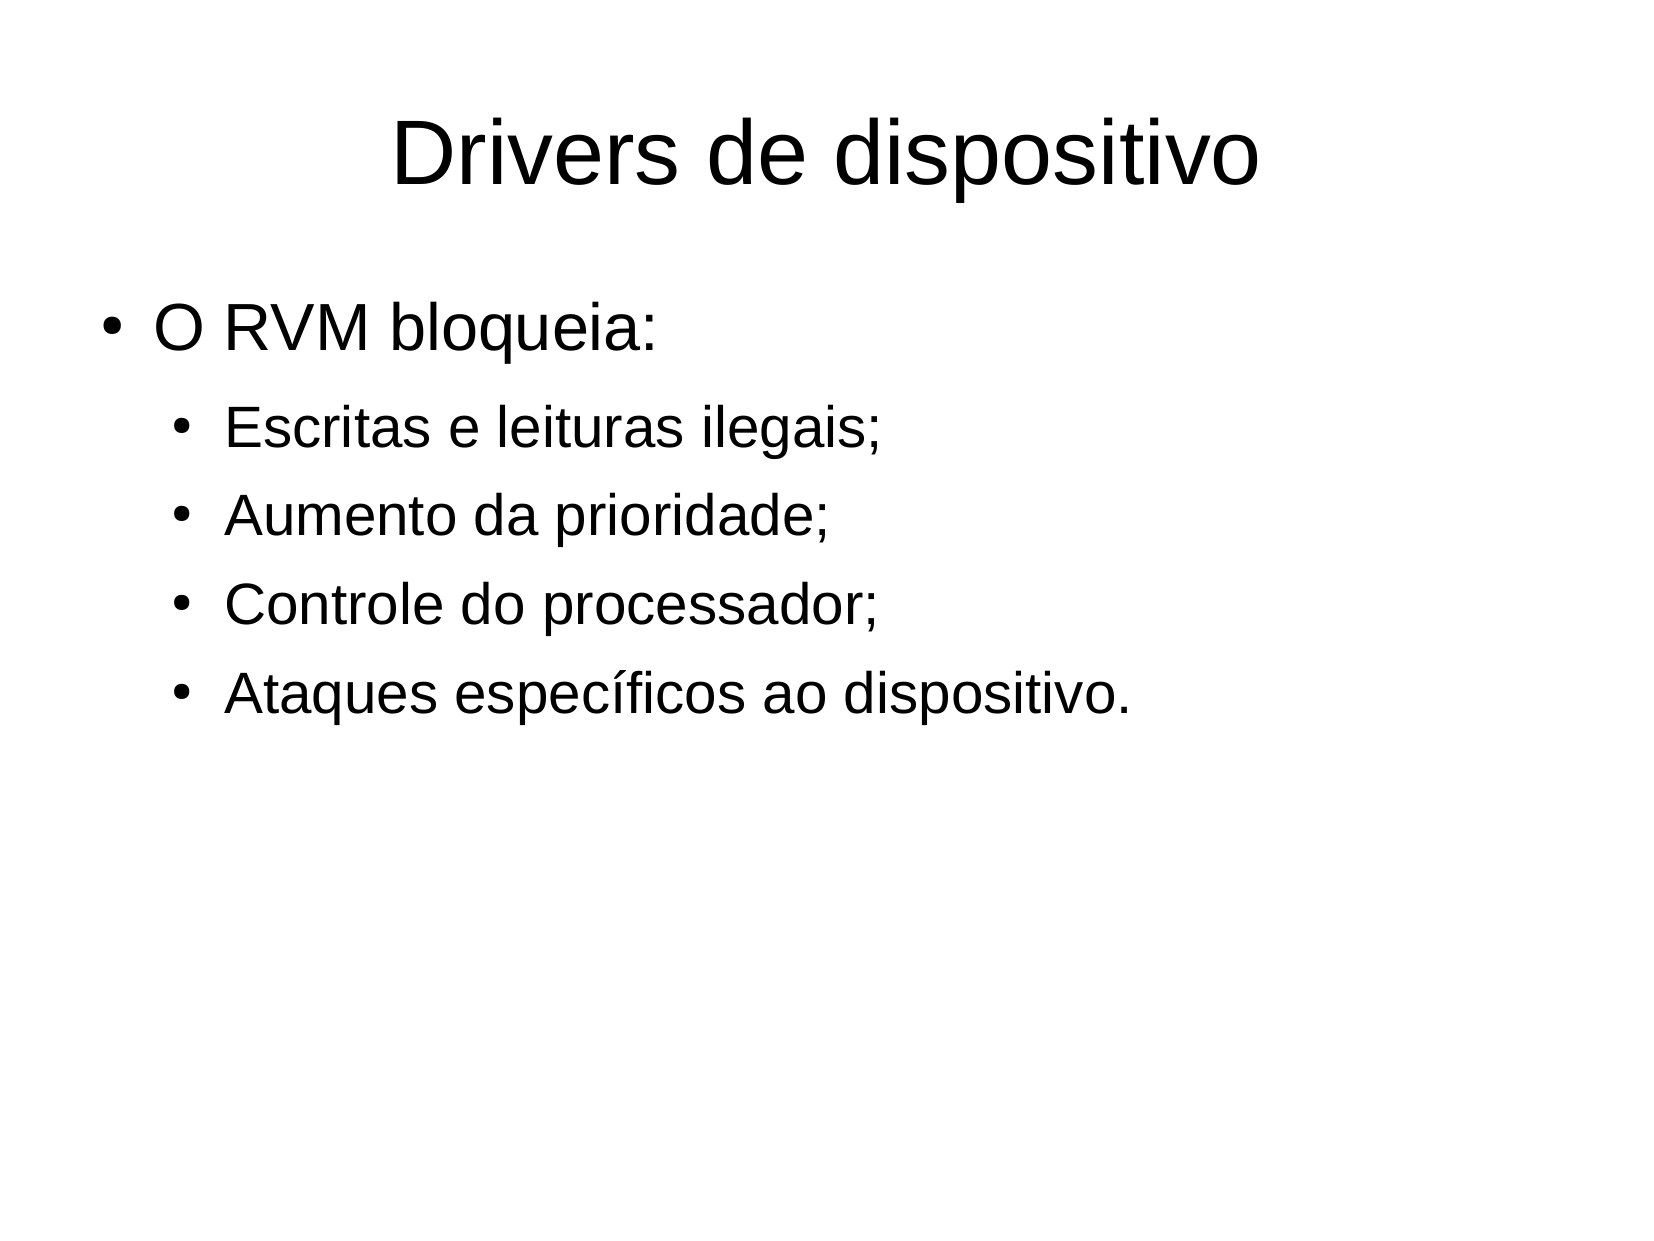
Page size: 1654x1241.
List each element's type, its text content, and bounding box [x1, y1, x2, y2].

list O RVM bloqueia: Escritas e leituras ilegais; Aumento da prioridade; Controle do processador; Ataques específicos ao dispositivo. [82, 290, 1571, 1109]
title Drivers de dispositivo [82, 49, 1571, 257]
